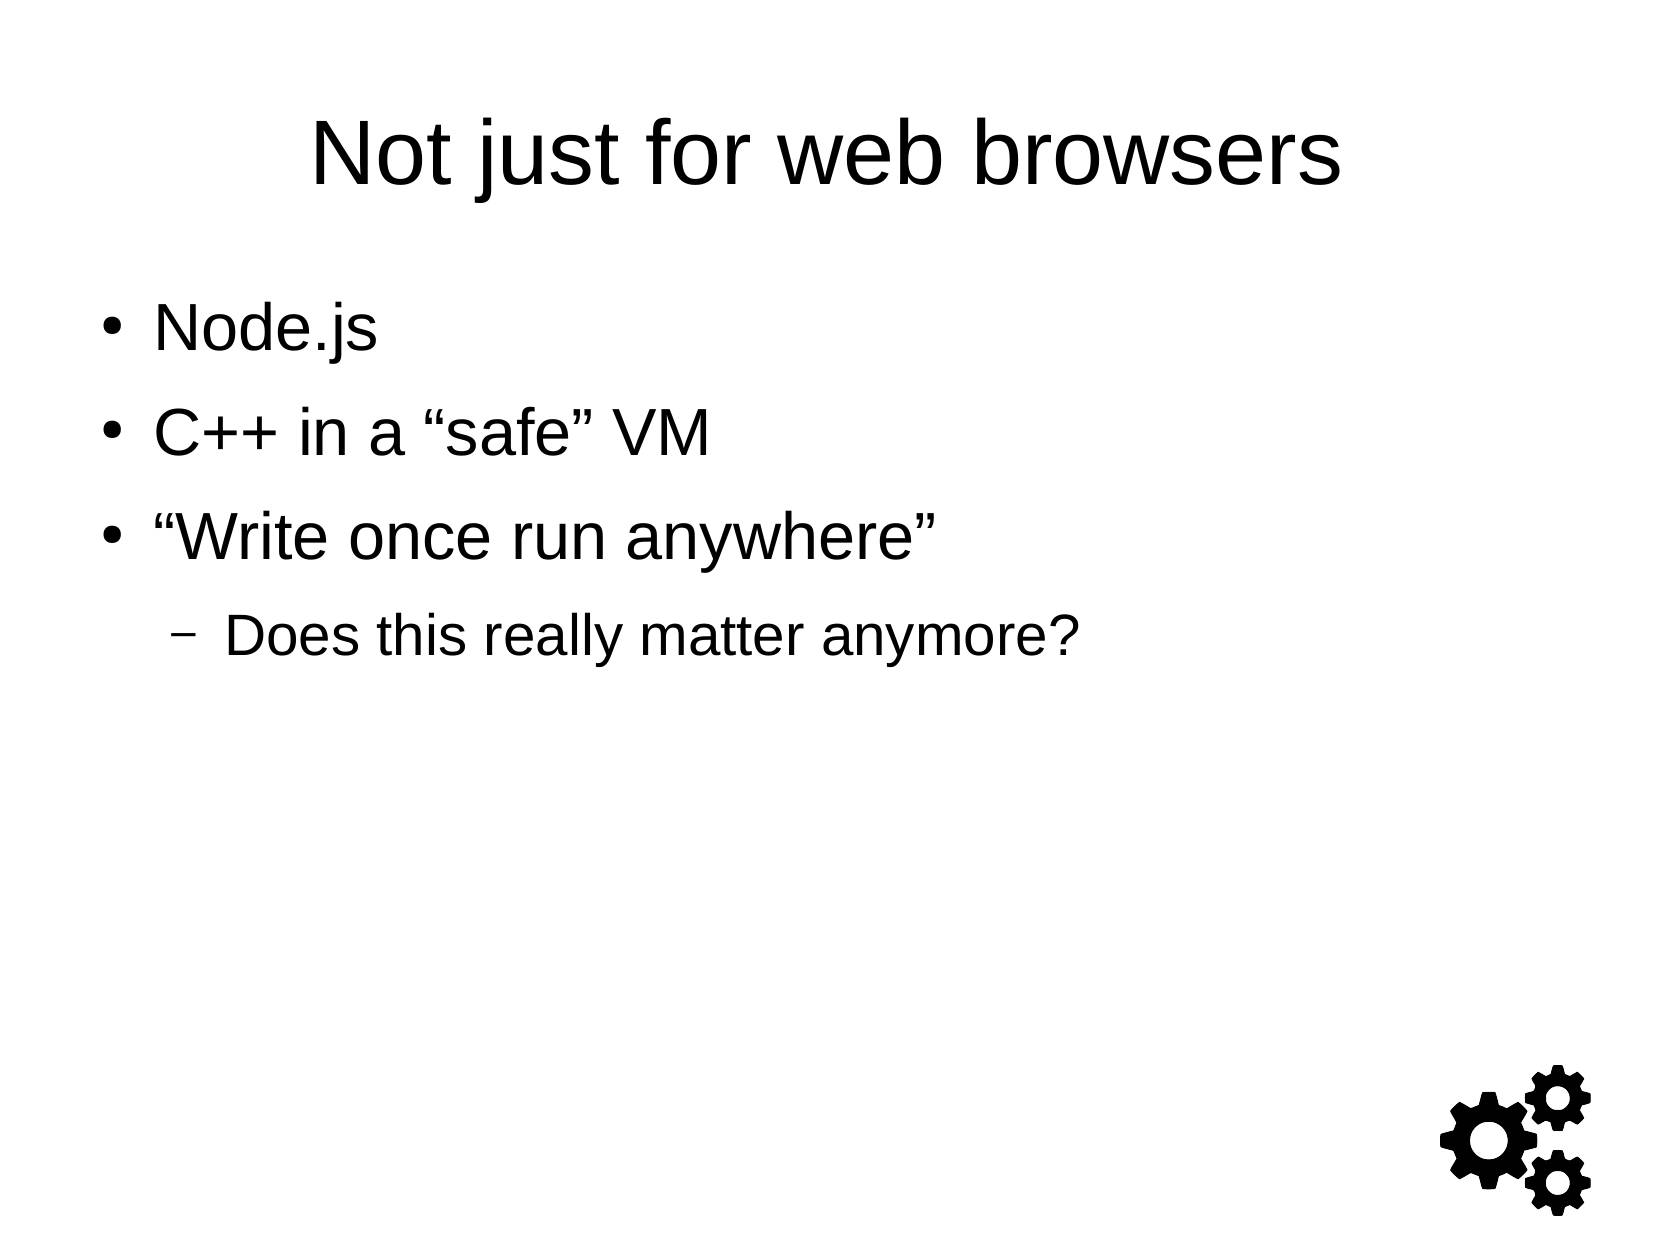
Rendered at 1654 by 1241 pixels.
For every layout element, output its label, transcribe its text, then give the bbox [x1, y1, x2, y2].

list Node.js C++ in a “safe” VM “Write once run anywhere” Does this really matter anymore? [82, 290, 1571, 1010]
picture [1440, 1065, 1591, 1216]
title Not just for web browsers [82, 49, 1571, 257]
